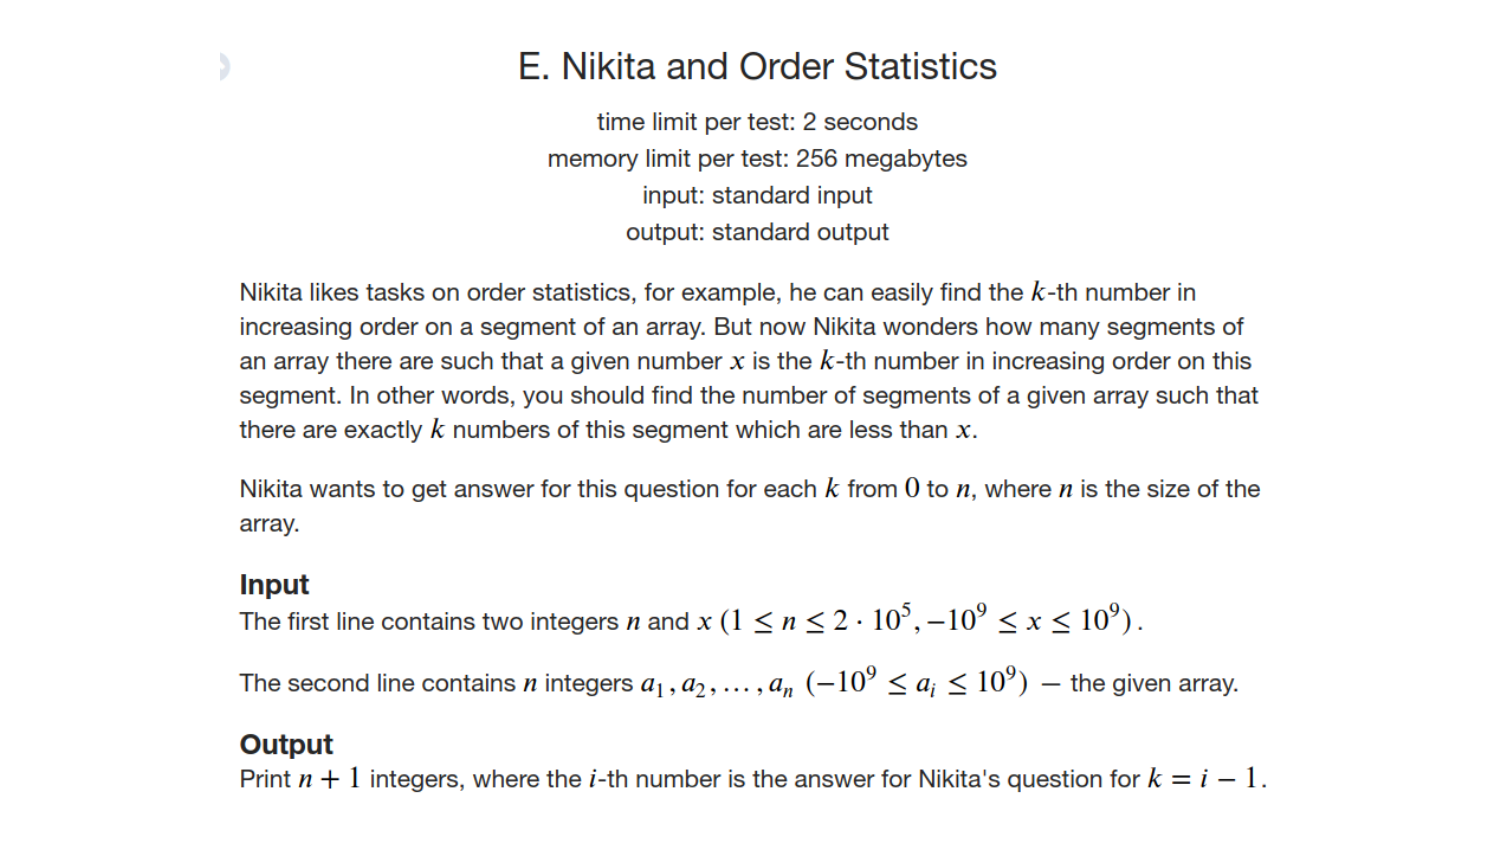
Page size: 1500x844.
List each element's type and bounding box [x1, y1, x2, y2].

picture [220, 39, 1280, 804]
